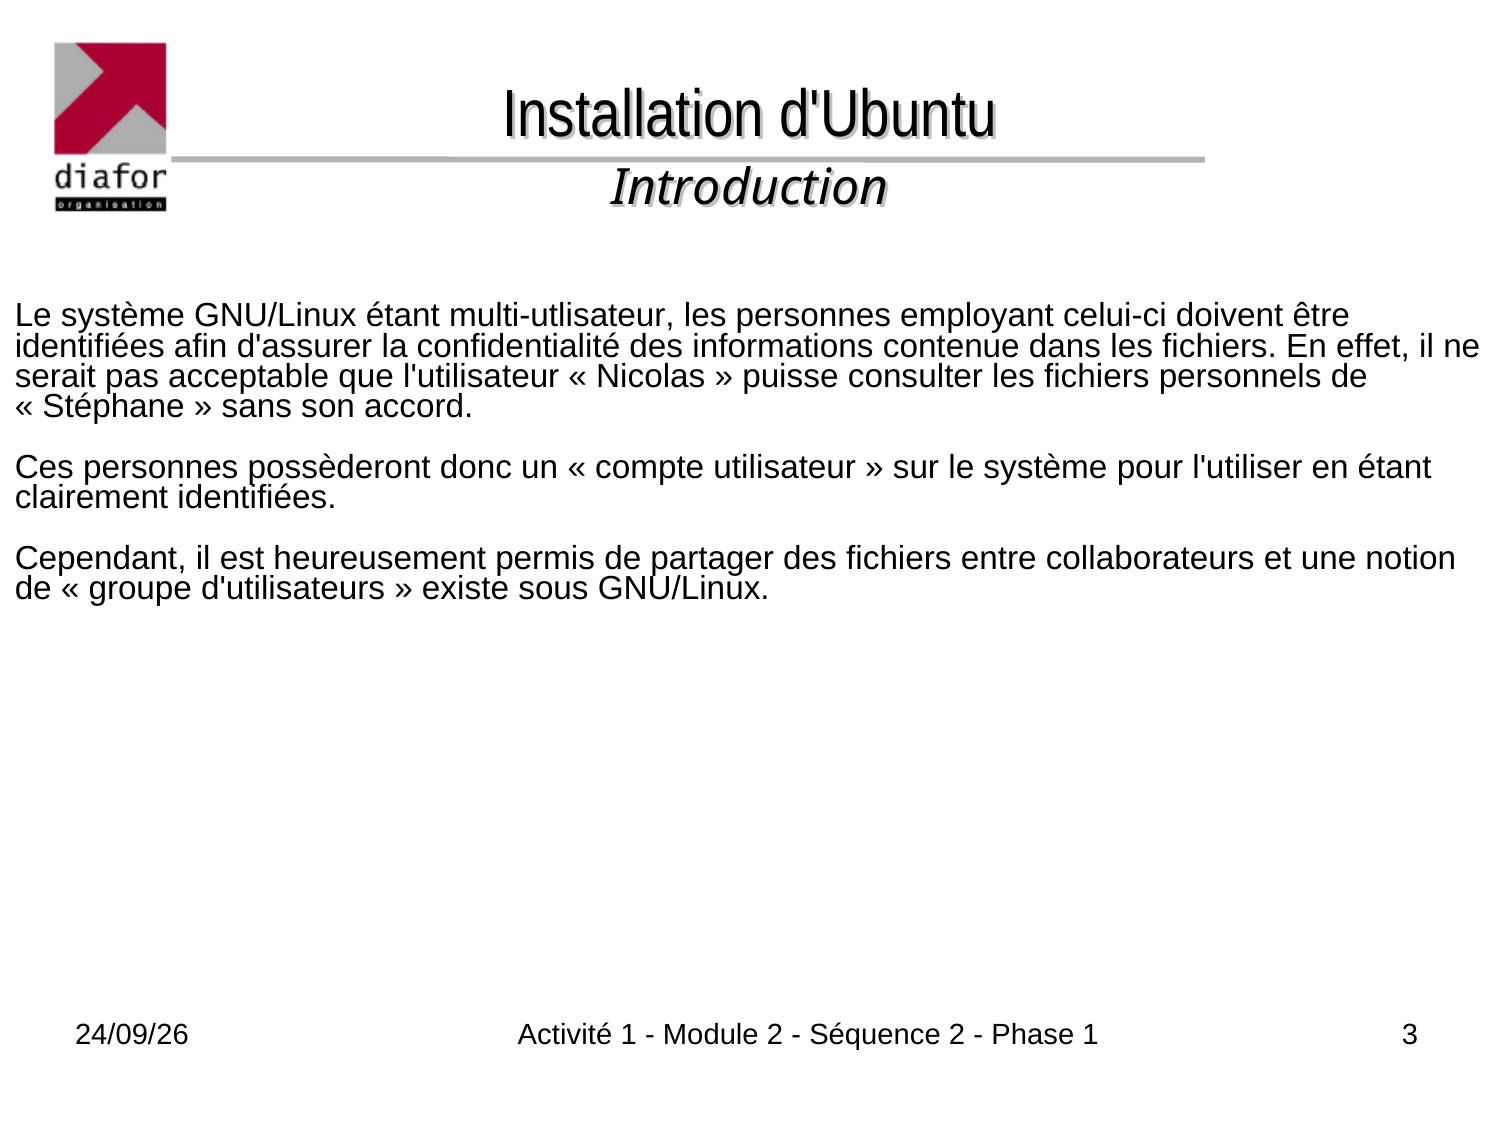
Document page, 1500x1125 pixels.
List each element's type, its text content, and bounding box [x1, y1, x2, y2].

title Installation d'Ubuntu Introduction [75, 45, 1426, 250]
text_box Le système GNU/Linux étant multi-utlisateur, les personnes employant celui-ci doivent être identifiées afin d'assurer la confidentialité des informations contenue dans les fichiers. En effet, il ne serait pas acceptable que l'utilisateur « Nicolas » puisse consulter les fichiers personnels de « Stéphane » sans son accord. Ces personnes possèderont donc un « compte utilisateur » sur le système pour l'utiliser en étant clairement identifiées. Cependant, il est heureusement permis de partager des fichiers entre collaborateurs et une notion de « groupe d'utilisateurs » existe sous GNU/Linux. [0, 295, 1499, 614]
picture [53, 42, 168, 213]
